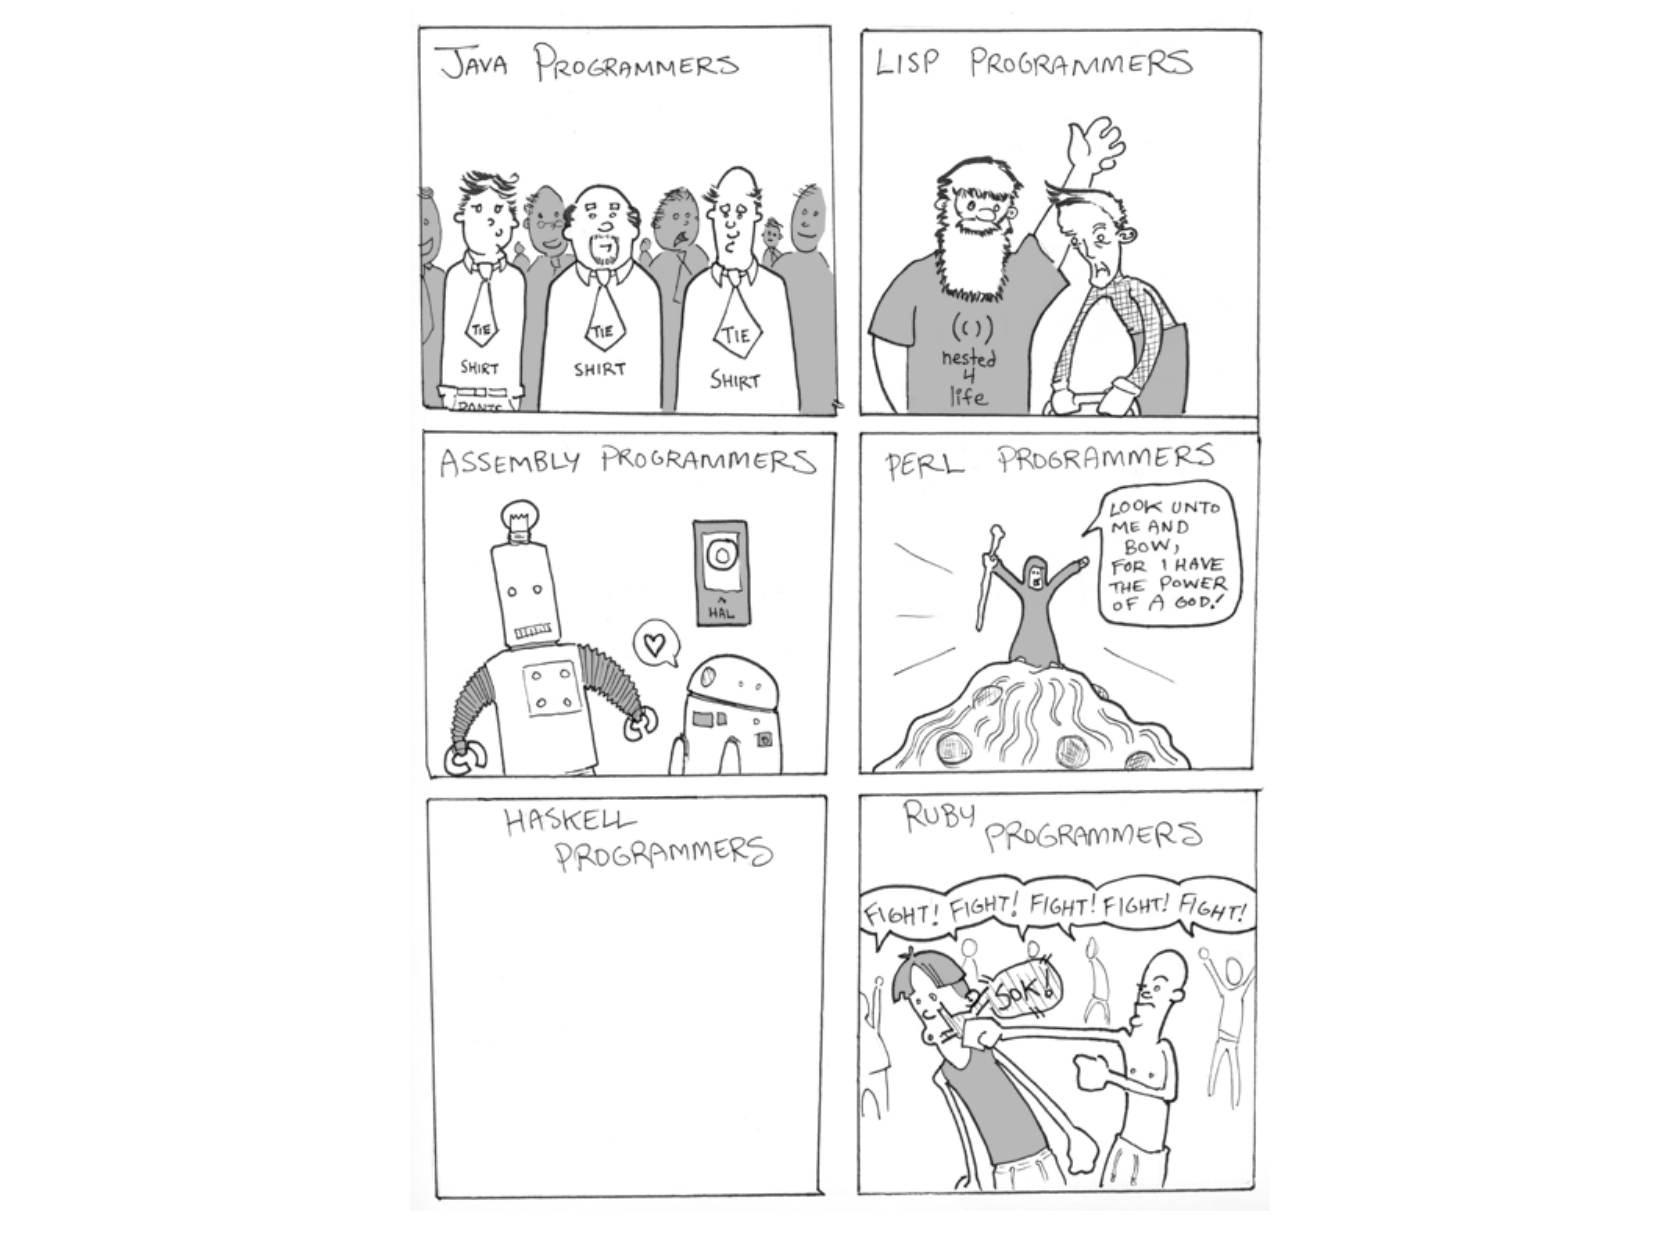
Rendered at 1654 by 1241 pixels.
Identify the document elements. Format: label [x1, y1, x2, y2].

picture [410, 7, 1270, 1211]
